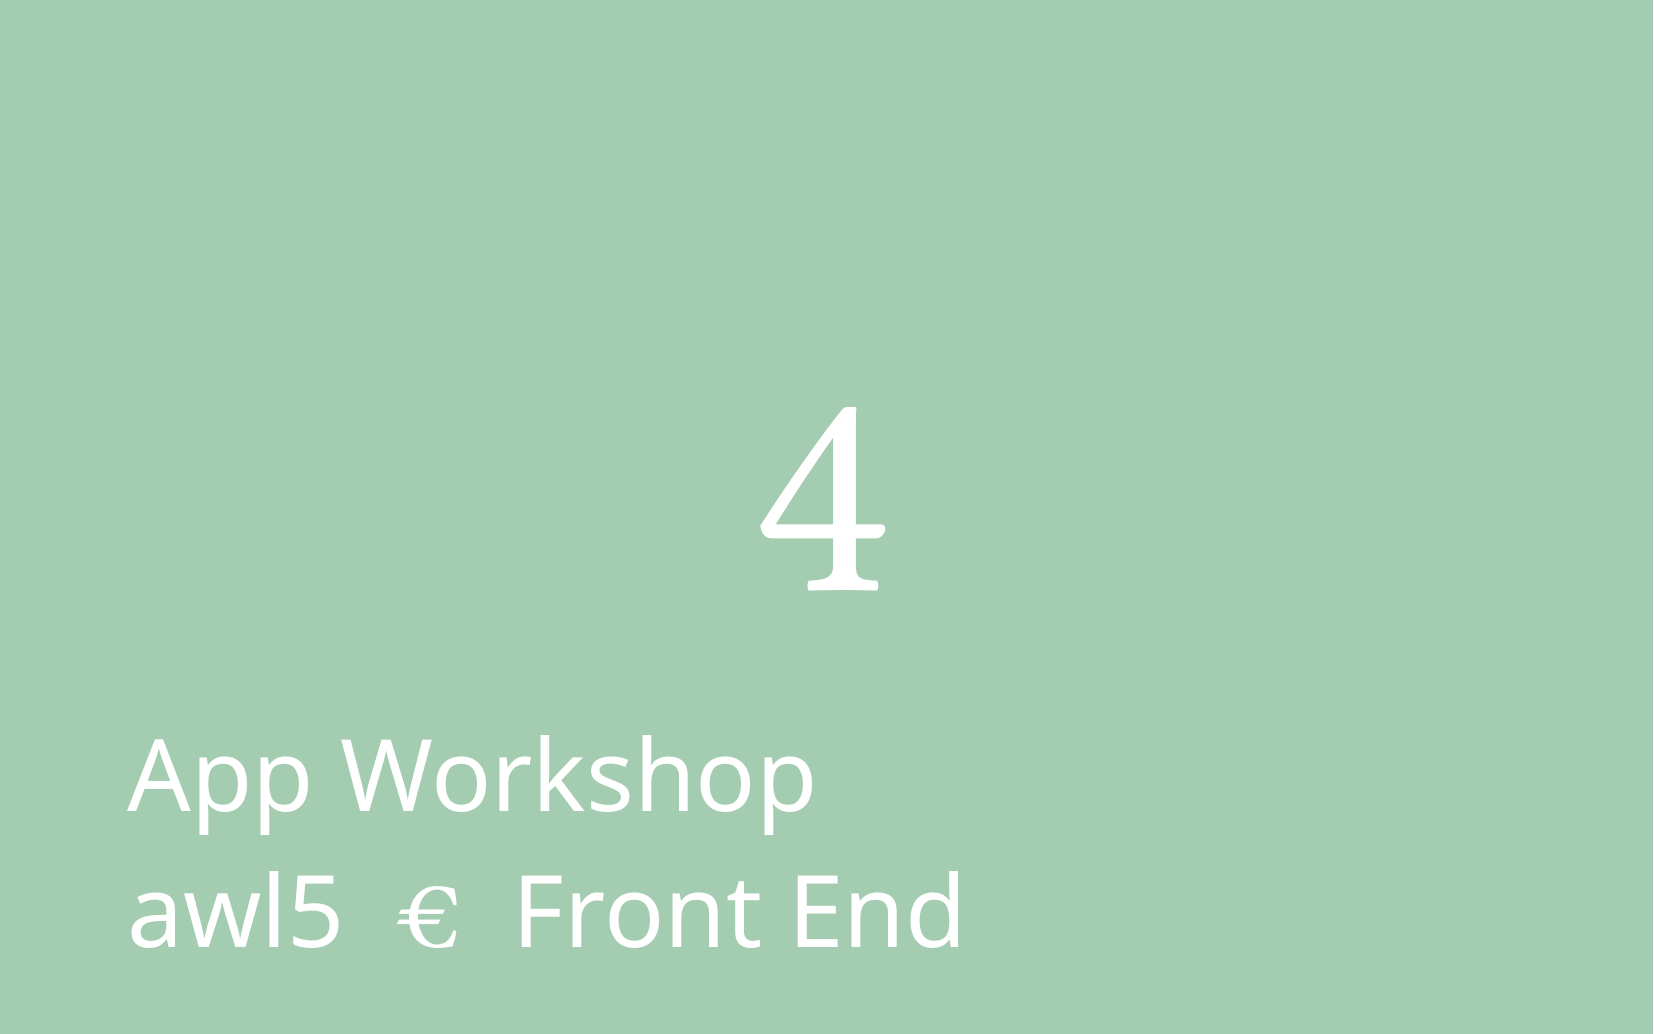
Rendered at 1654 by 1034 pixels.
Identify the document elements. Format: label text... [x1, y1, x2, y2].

text_box App Workshop awl5  Front End [112, 696, 1538, 952]
text_box  [522, 262, 1123, 638]
